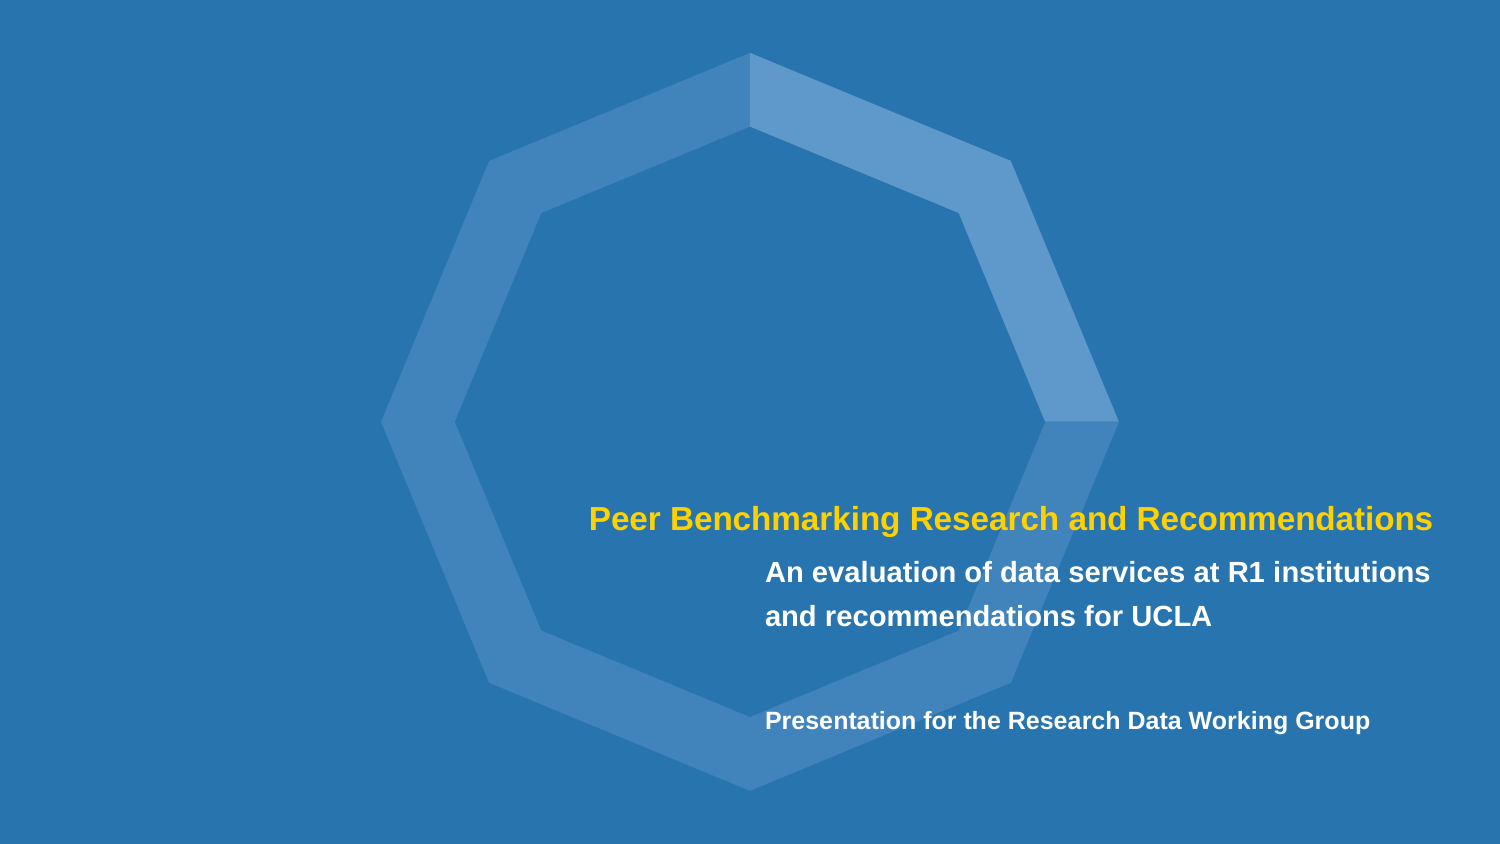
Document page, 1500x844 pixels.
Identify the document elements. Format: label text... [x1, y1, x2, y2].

title Peer Benchmarking Research and Recommendations [573, 487, 1444, 545]
list Presentation for the Research Data Working Group [750, 696, 1444, 825]
subtitle An evaluation of data services at R1 institutions and recommendations for UCLA [750, 544, 1444, 672]
